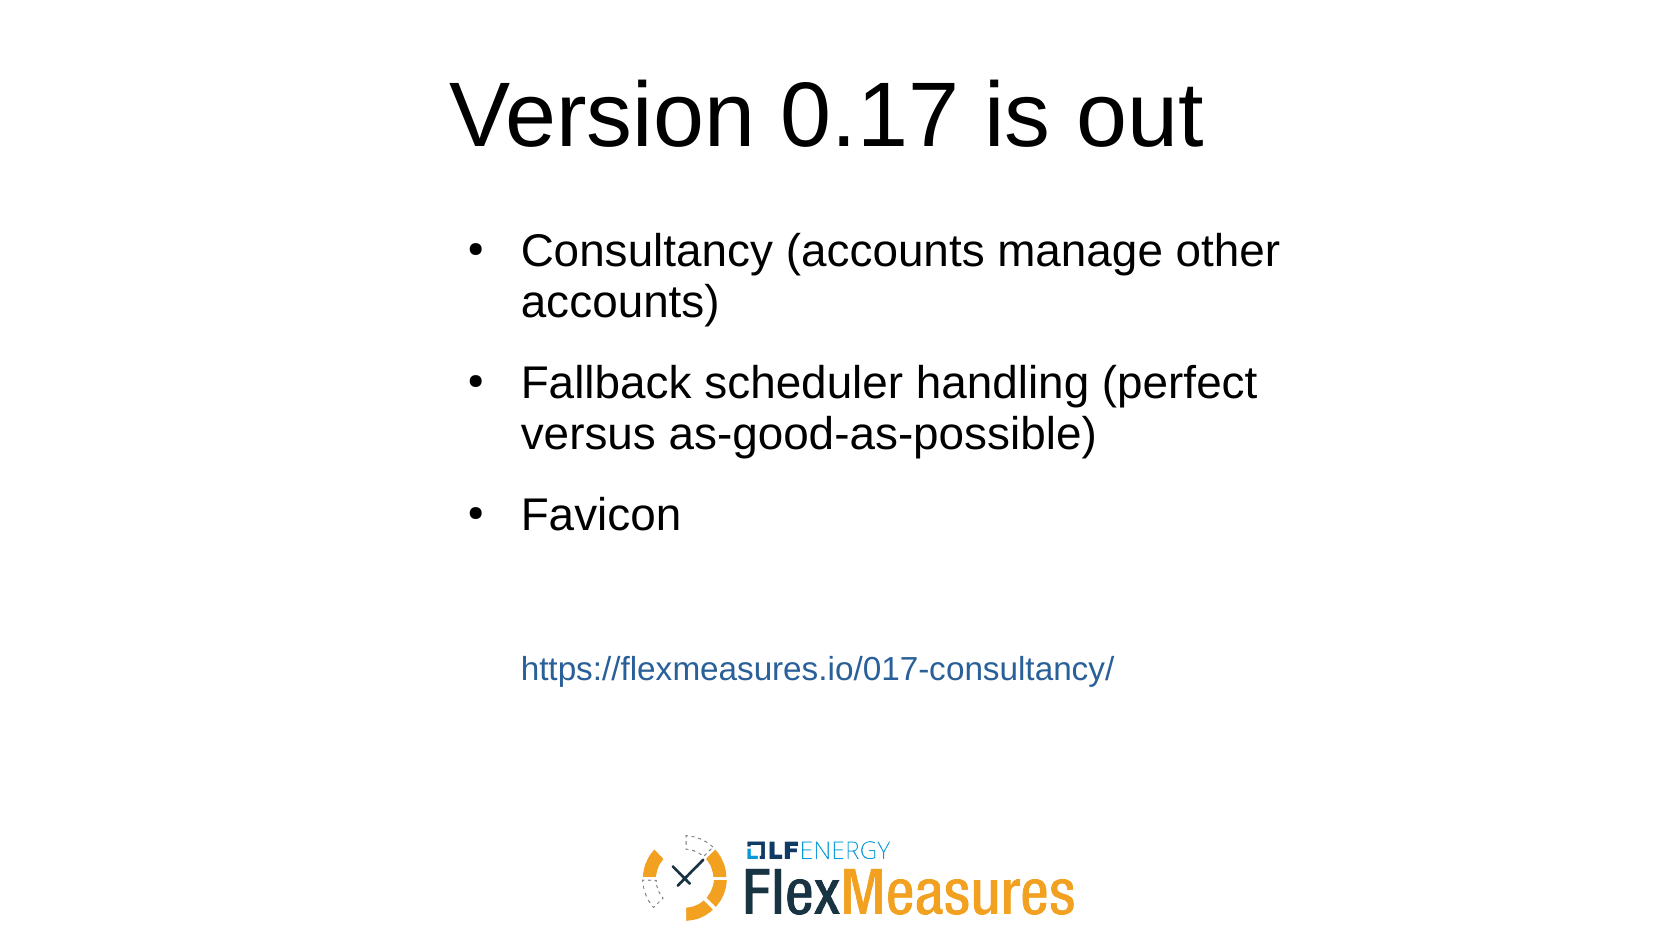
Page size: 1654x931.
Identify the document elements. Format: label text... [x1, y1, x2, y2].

list Consultancy (accounts manage other accounts) Fallback scheduler handling (perfect versus as-good-as-possible) Favicon https://flexmeasures.io/017-consultancy/ [450, 225, 1339, 826]
title Version 0.17 is out [82, 37, 1571, 193]
picture [642, 835, 1074, 921]
